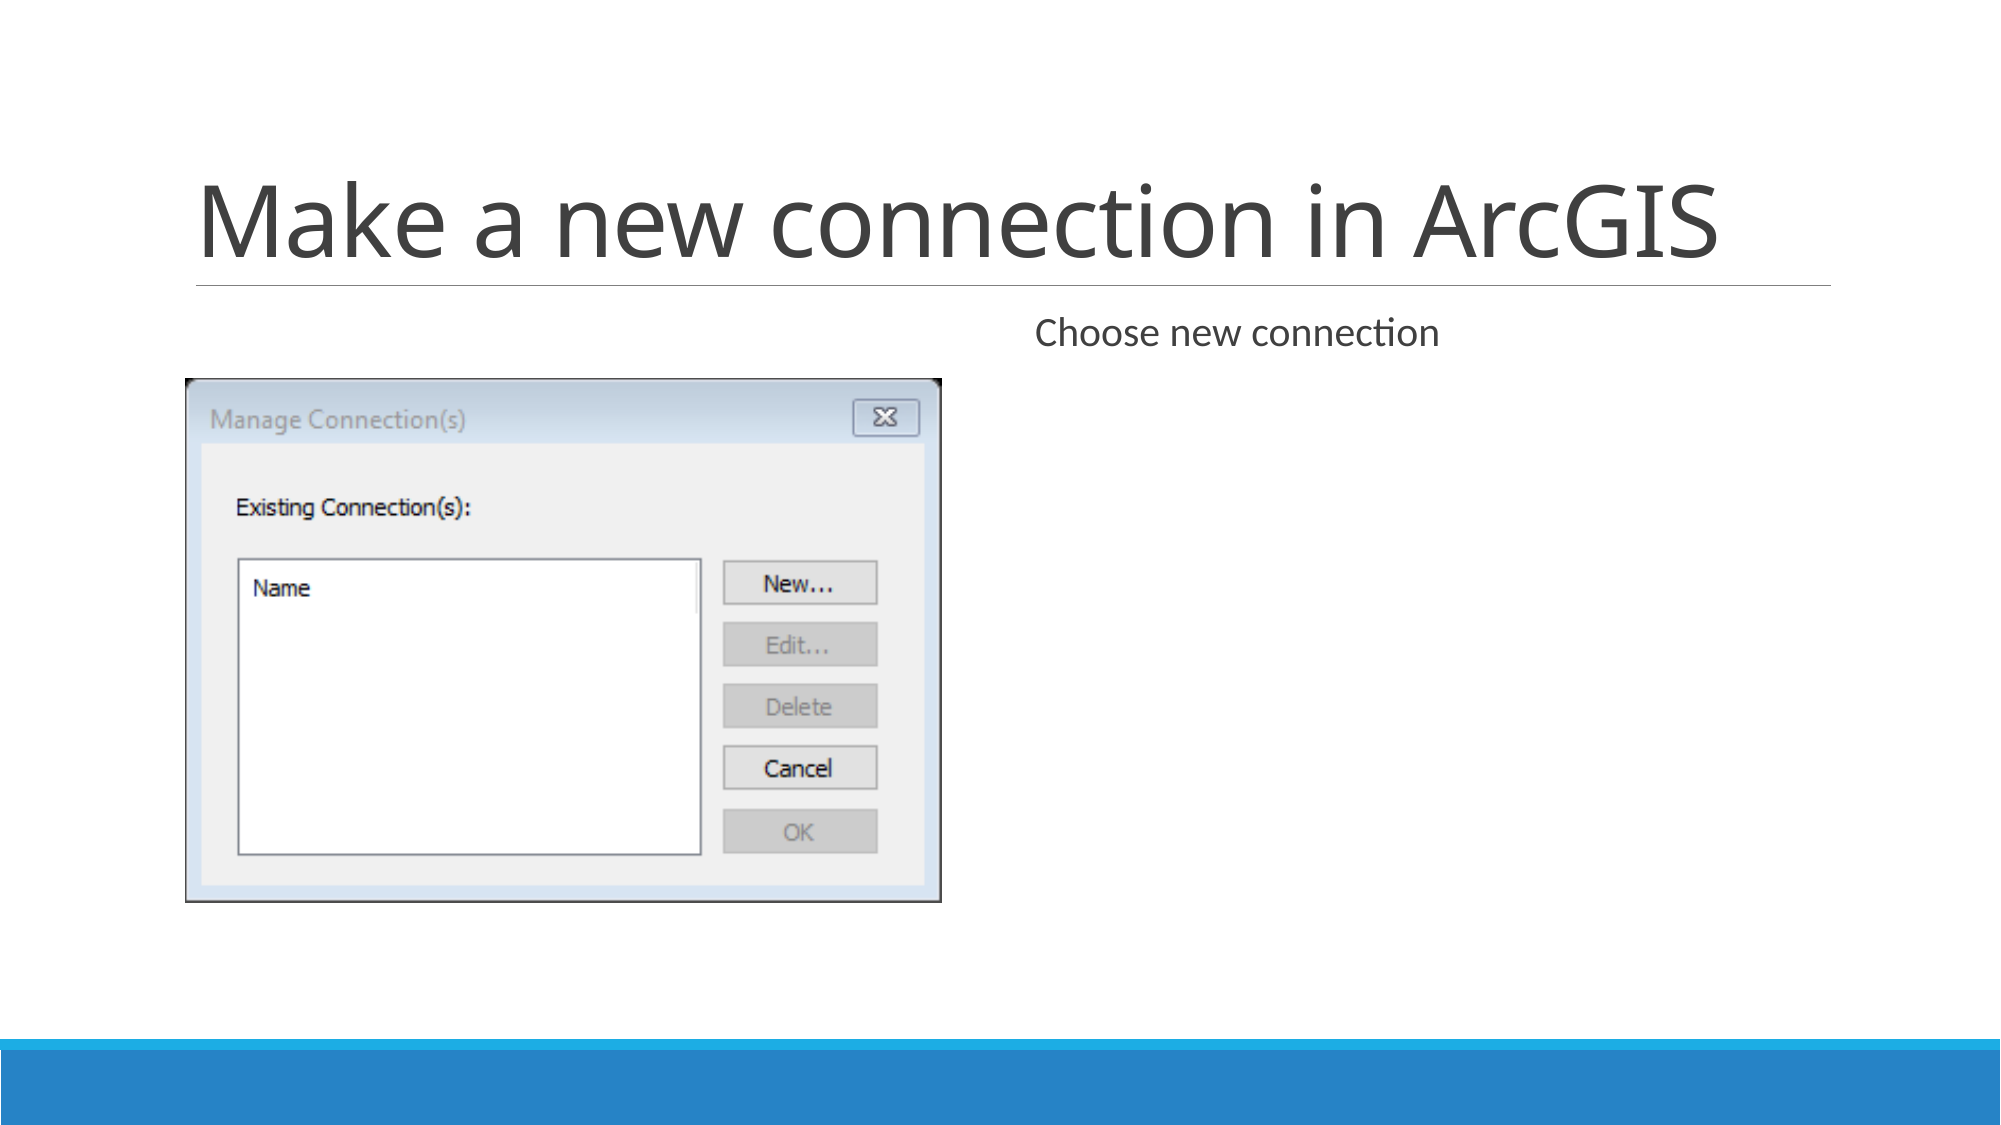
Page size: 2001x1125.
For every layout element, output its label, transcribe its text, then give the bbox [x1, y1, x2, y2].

list Choose new connection [1020, 302, 1831, 963]
picture [185, 379, 942, 903]
title Make a new connection in ArcGIS [180, 47, 1831, 286]
